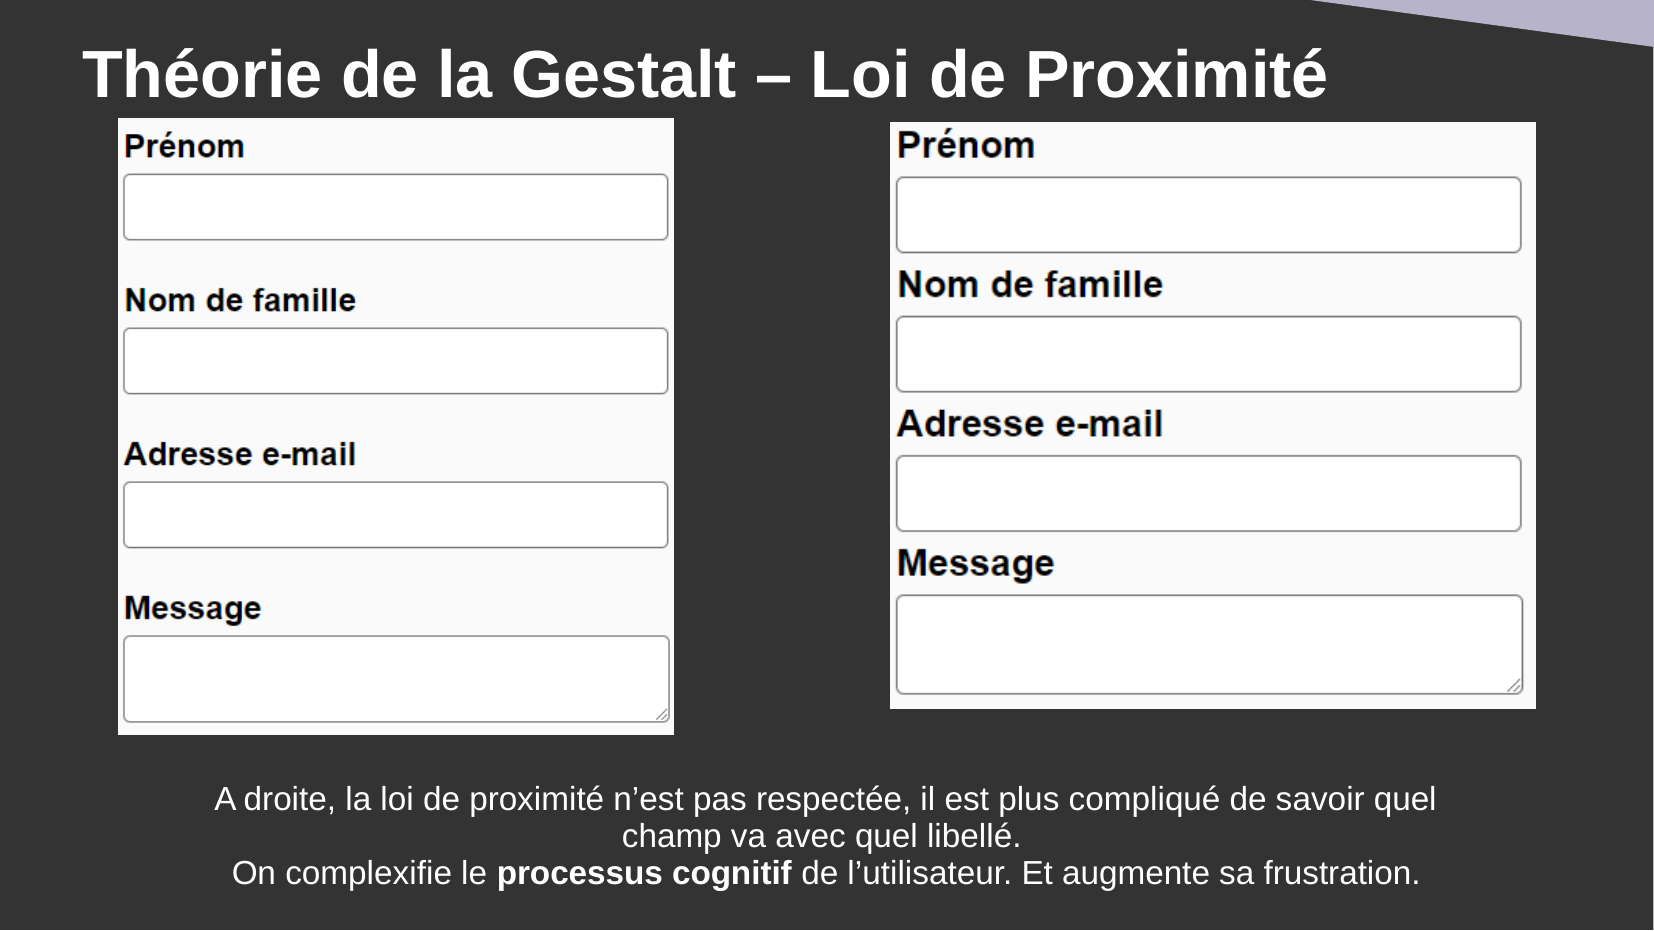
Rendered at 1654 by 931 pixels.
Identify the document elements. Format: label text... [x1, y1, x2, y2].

title Théorie de la Gestalt – Loi de Proximité [82, 37, 1571, 114]
text_box [1310, 0, 1654, 47]
picture [118, 118, 674, 736]
picture [890, 122, 1536, 709]
text_box A droite, la loi de proximité n’est pas respectée, il est plus compliqué de savoir quel champ va avec quel libellé. On complexifie le processus cognitif de l’utilisateur. Et augmente sa frustration. [197, 773, 1456, 931]
